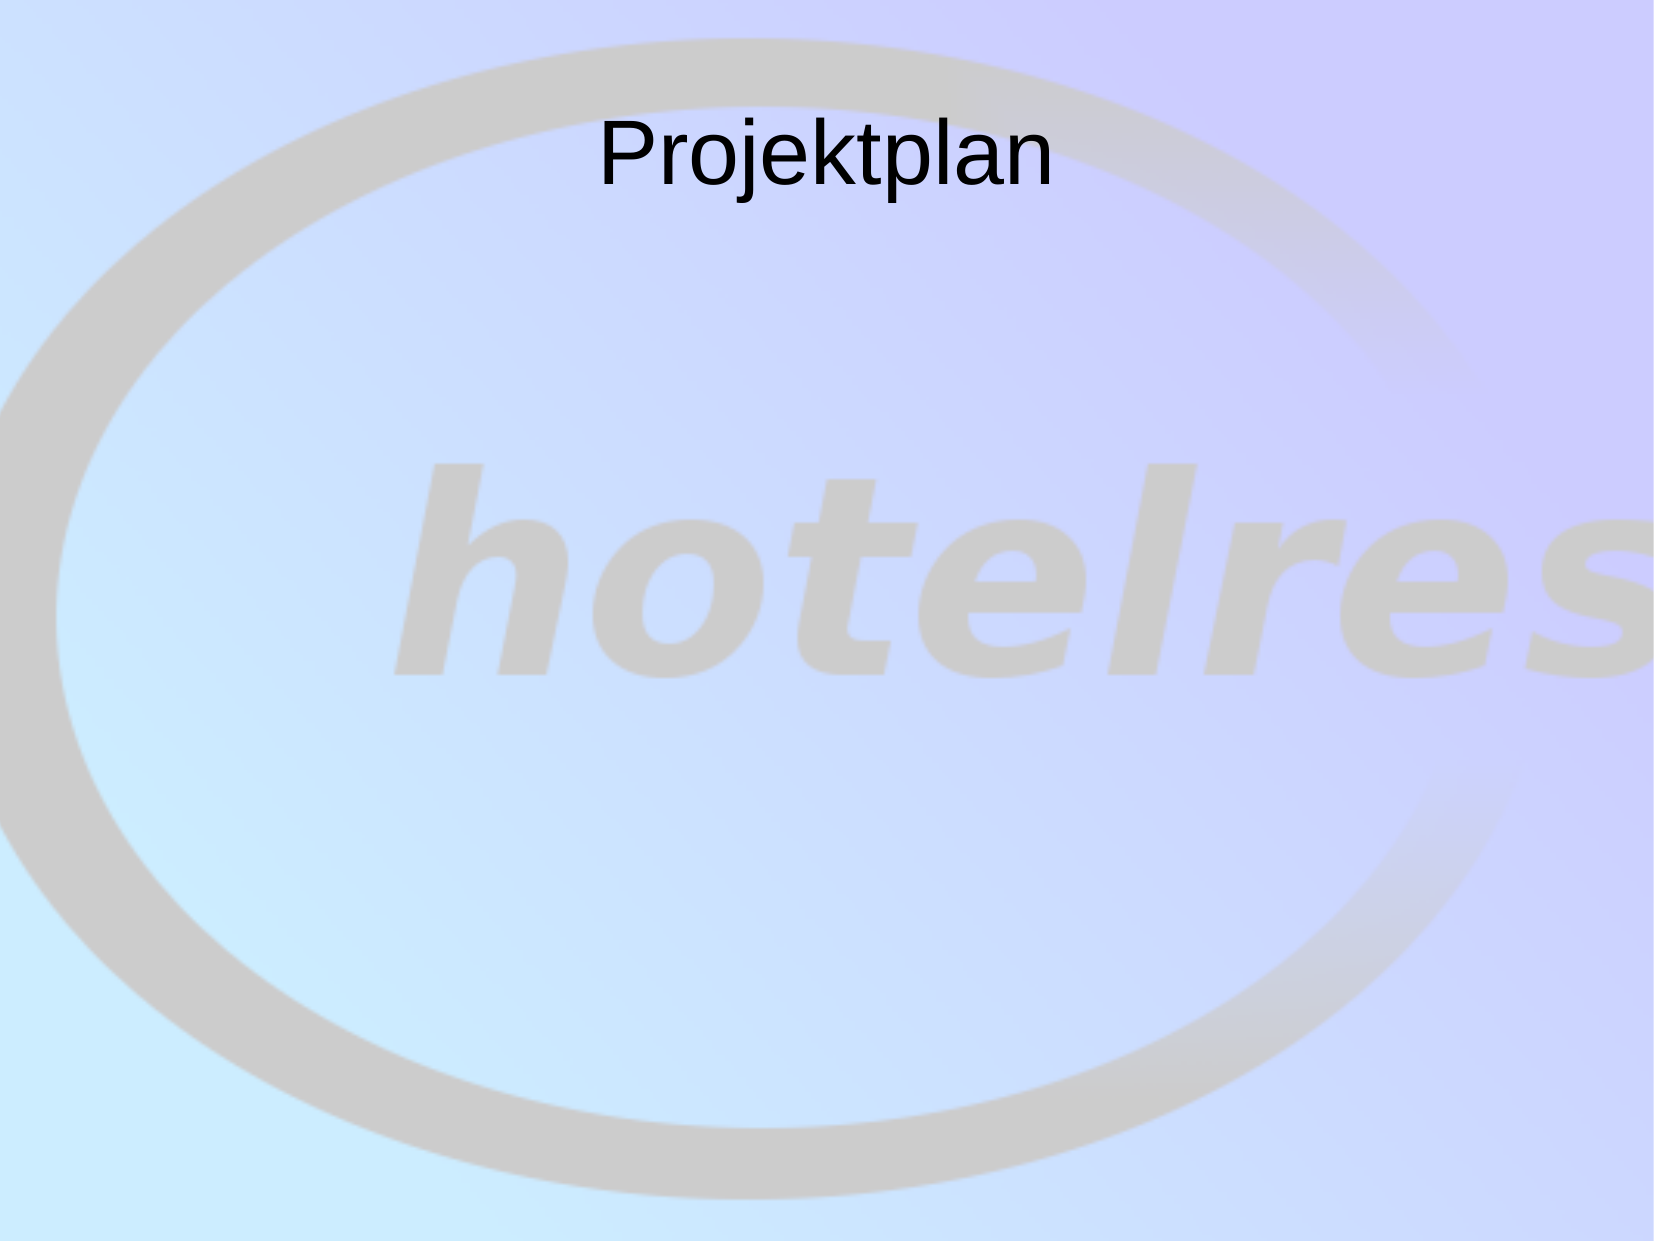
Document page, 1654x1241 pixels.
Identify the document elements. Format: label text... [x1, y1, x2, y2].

picture [0, 0, 1654, 1241]
title Projektplan [82, 56, 1571, 250]
